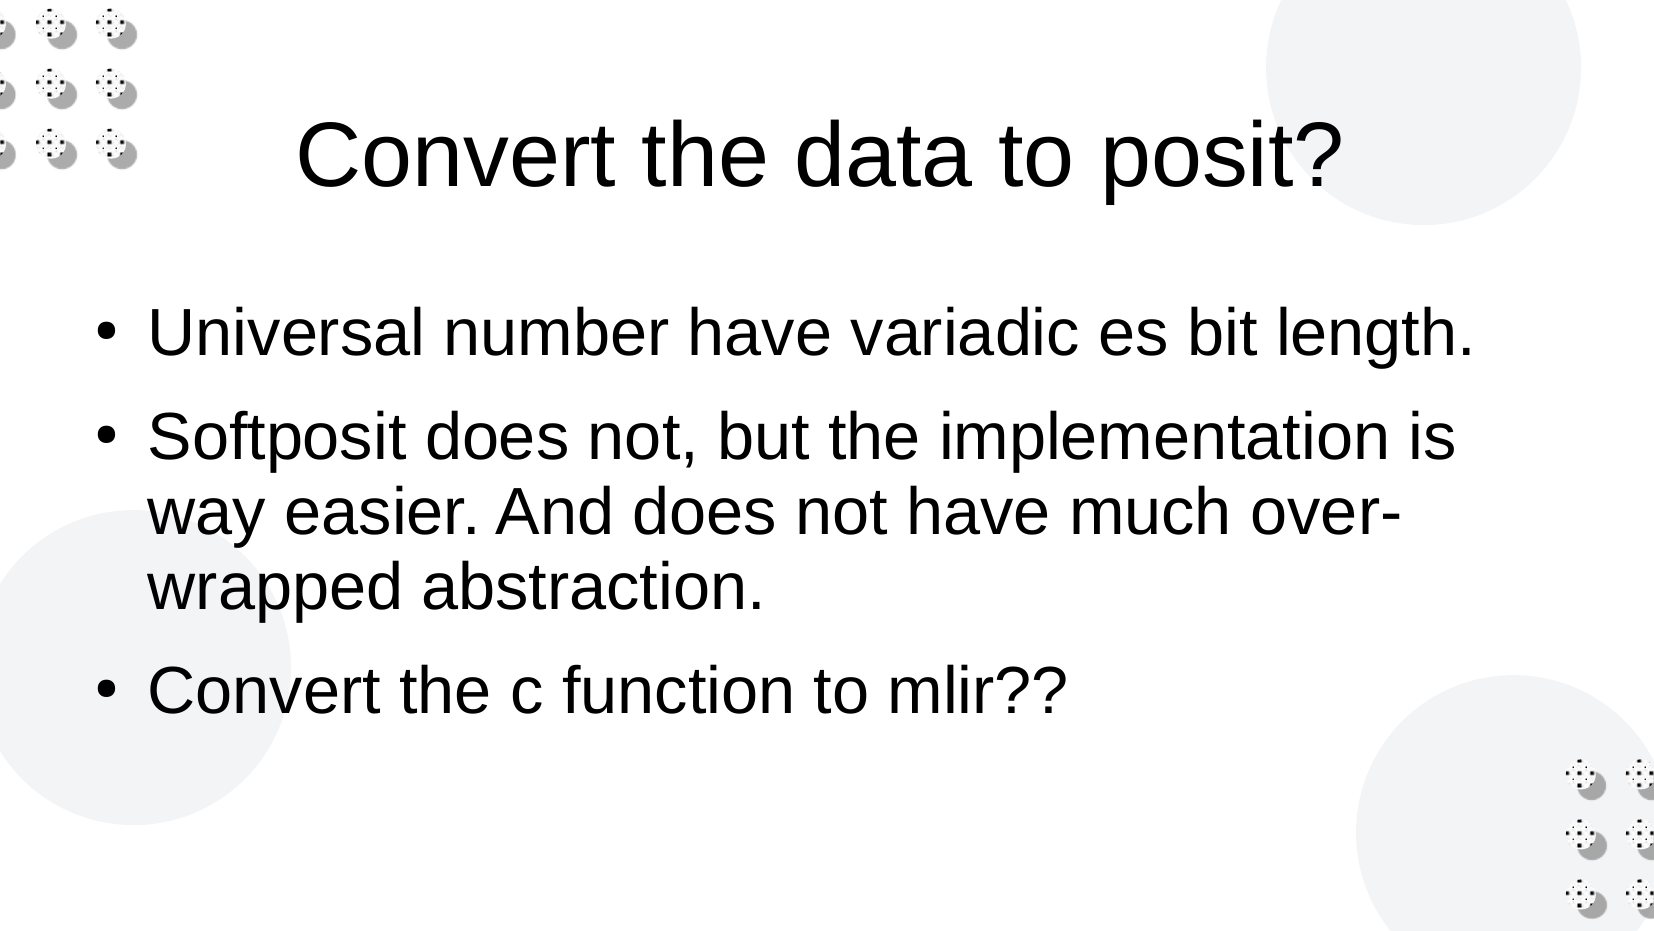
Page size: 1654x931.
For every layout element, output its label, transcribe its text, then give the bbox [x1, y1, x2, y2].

picture [1625, 819, 1654, 850]
picture [35, 8, 66, 39]
picture [1565, 759, 1596, 790]
title Convert the data to posit? [76, 76, 1565, 233]
picture [1625, 879, 1654, 910]
picture [1565, 879, 1596, 910]
picture [95, 8, 126, 39]
picture [0, 131, 7, 156]
picture [0, 71, 6, 96]
picture [35, 68, 66, 99]
picture [35, 128, 67, 159]
picture [97, 68, 124, 76]
list Universal number have variadic es bit length. Softposit does not, but the implementation is way easier. And does not have much over-wrapped abstraction. Convert the c function to mlir?? [76, 295, 1565, 835]
picture [1565, 819, 1596, 850]
picture [0, 11, 6, 36]
picture [1625, 759, 1654, 790]
